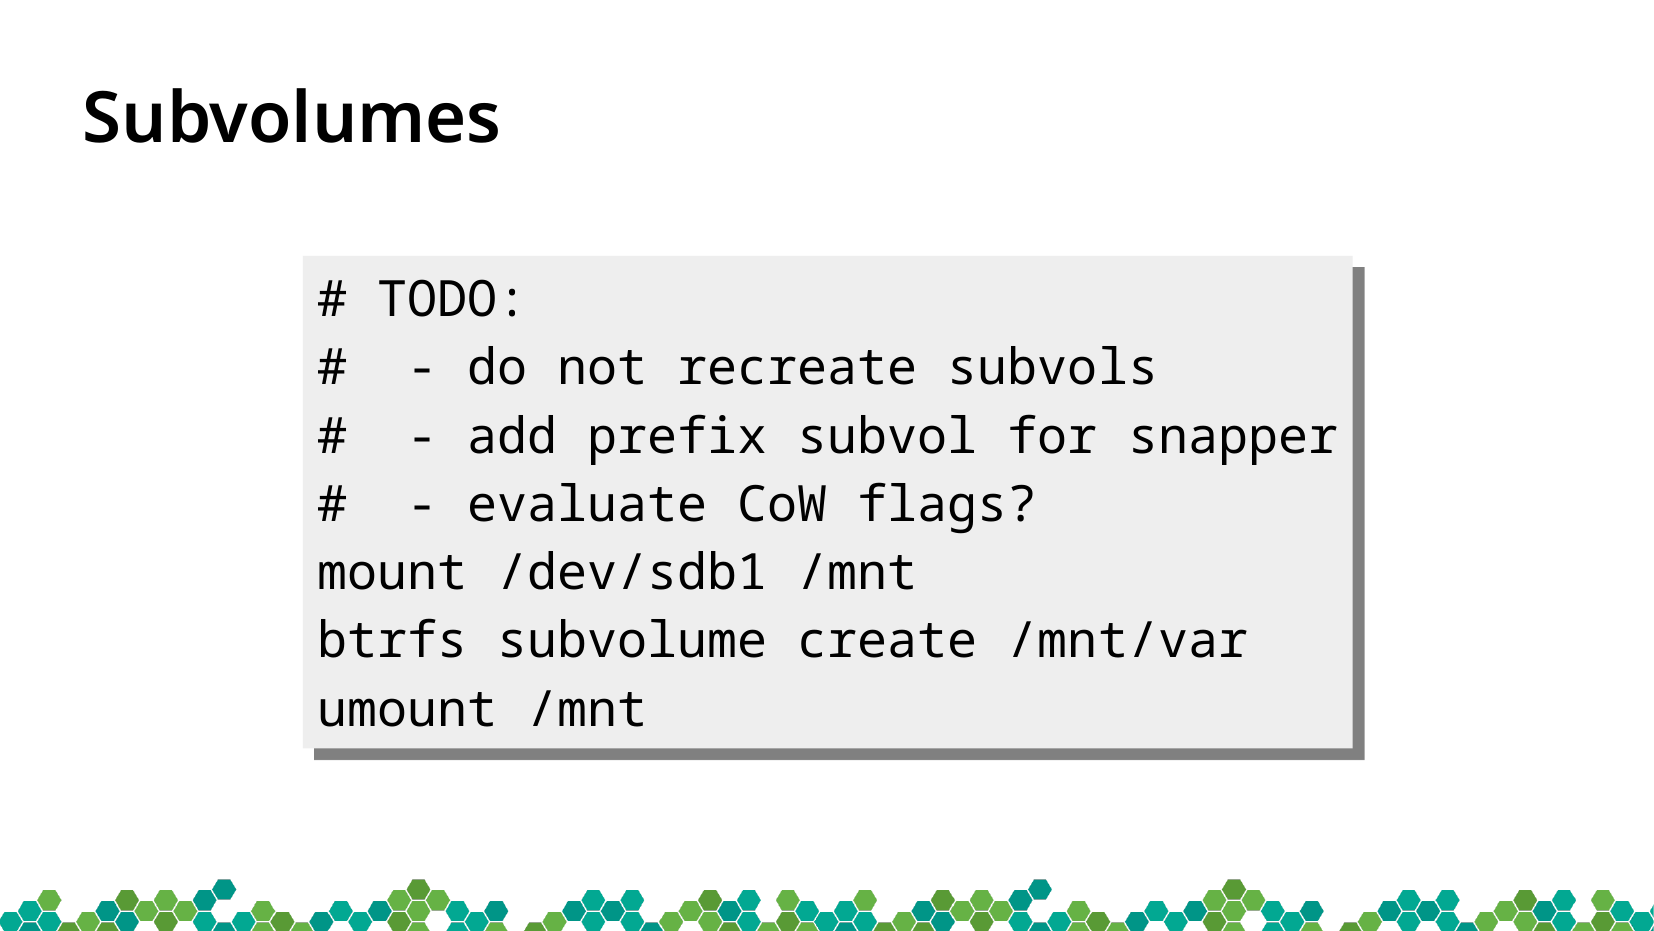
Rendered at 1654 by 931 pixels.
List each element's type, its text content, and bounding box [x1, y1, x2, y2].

text_box # TODO: # - do not recreate subvols # - add prefix subvol for snapper # - evaluate CoW flags? mount /dev/sdb1 /mnt btrfs subvolume create /mnt/var umount /mnt [302, 255, 1353, 712]
picture [0, 871, 1654, 931]
title Subvolumes [82, 37, 1571, 193]
